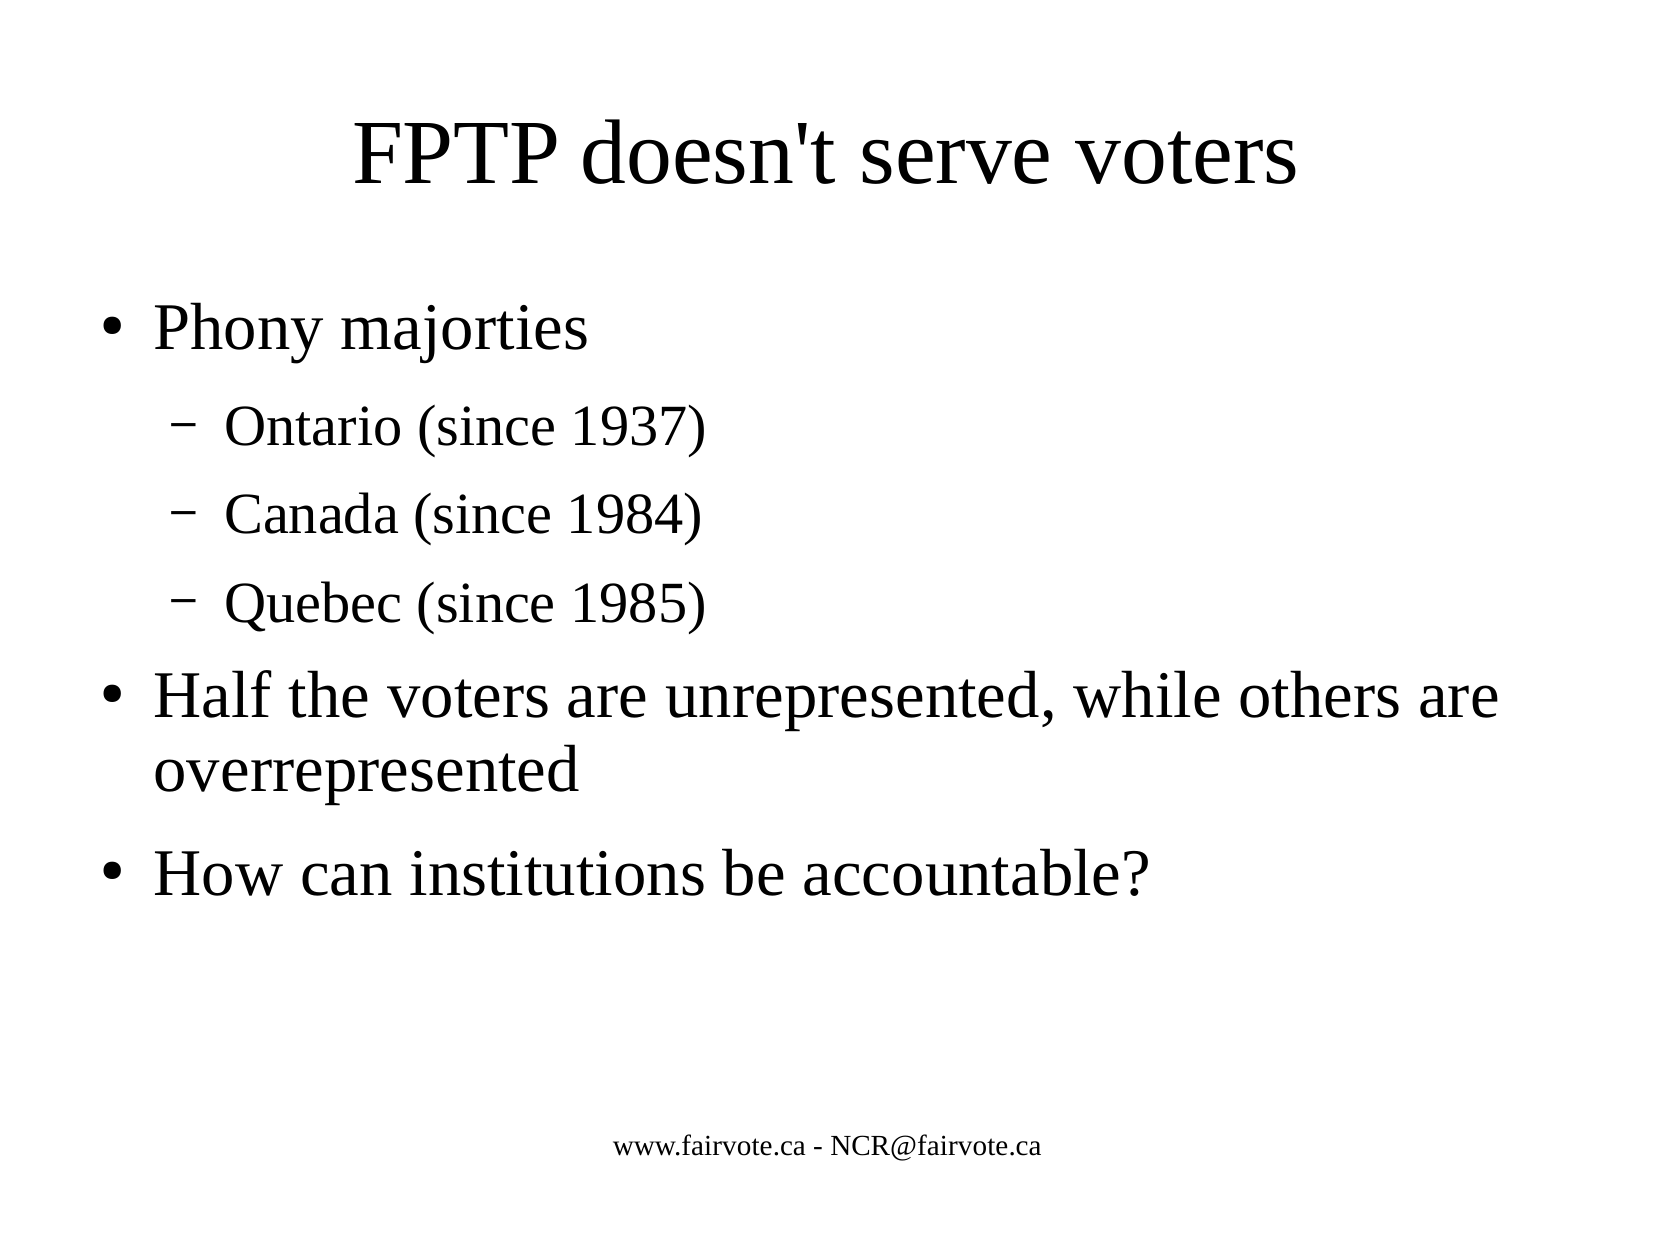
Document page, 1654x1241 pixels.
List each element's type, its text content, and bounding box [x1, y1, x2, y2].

list Phony majorties Ontario (since 1937) Canada (since 1984) Quebec (since 1985) Half the voters are unrepresented, while others are overrepresented How can institutions be accountable? [82, 290, 1538, 1109]
title FPTP doesn't serve voters [82, 56, 1571, 250]
